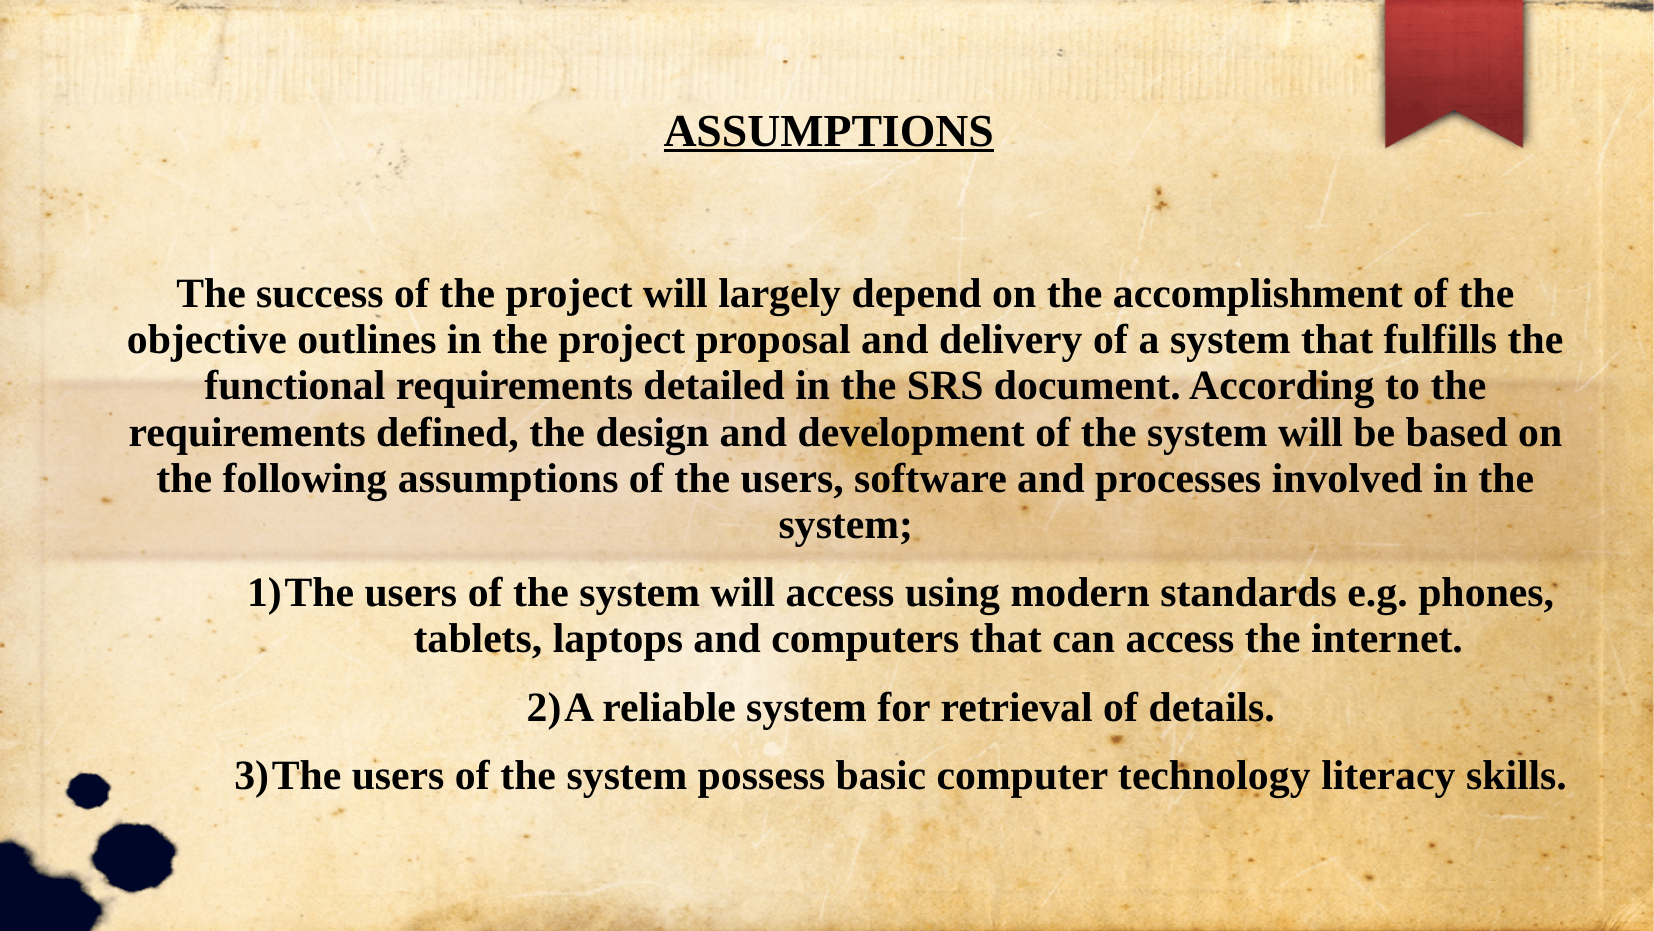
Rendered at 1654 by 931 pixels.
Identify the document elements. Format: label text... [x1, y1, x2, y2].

picture [0, 0, 1654, 931]
title ASSUMPTIONS [82, 37, 1576, 226]
list The success of the project will largely depend on the accomplishment of the objective outlines in the project proposal and delivery of a system that fulfills the functional requirements detailed in the SRS document. According to the requirements defined, the design and development of the system will be based on the following assumptions of the users, software and processes involved in the system; The users of the system will access using modern standards e.g. phones, tablets, laptops and computers that can access the internet. A reliable system for retrieval of details. The users of the system possess basic computer technology literacy skills. [101, 270, 1591, 810]
